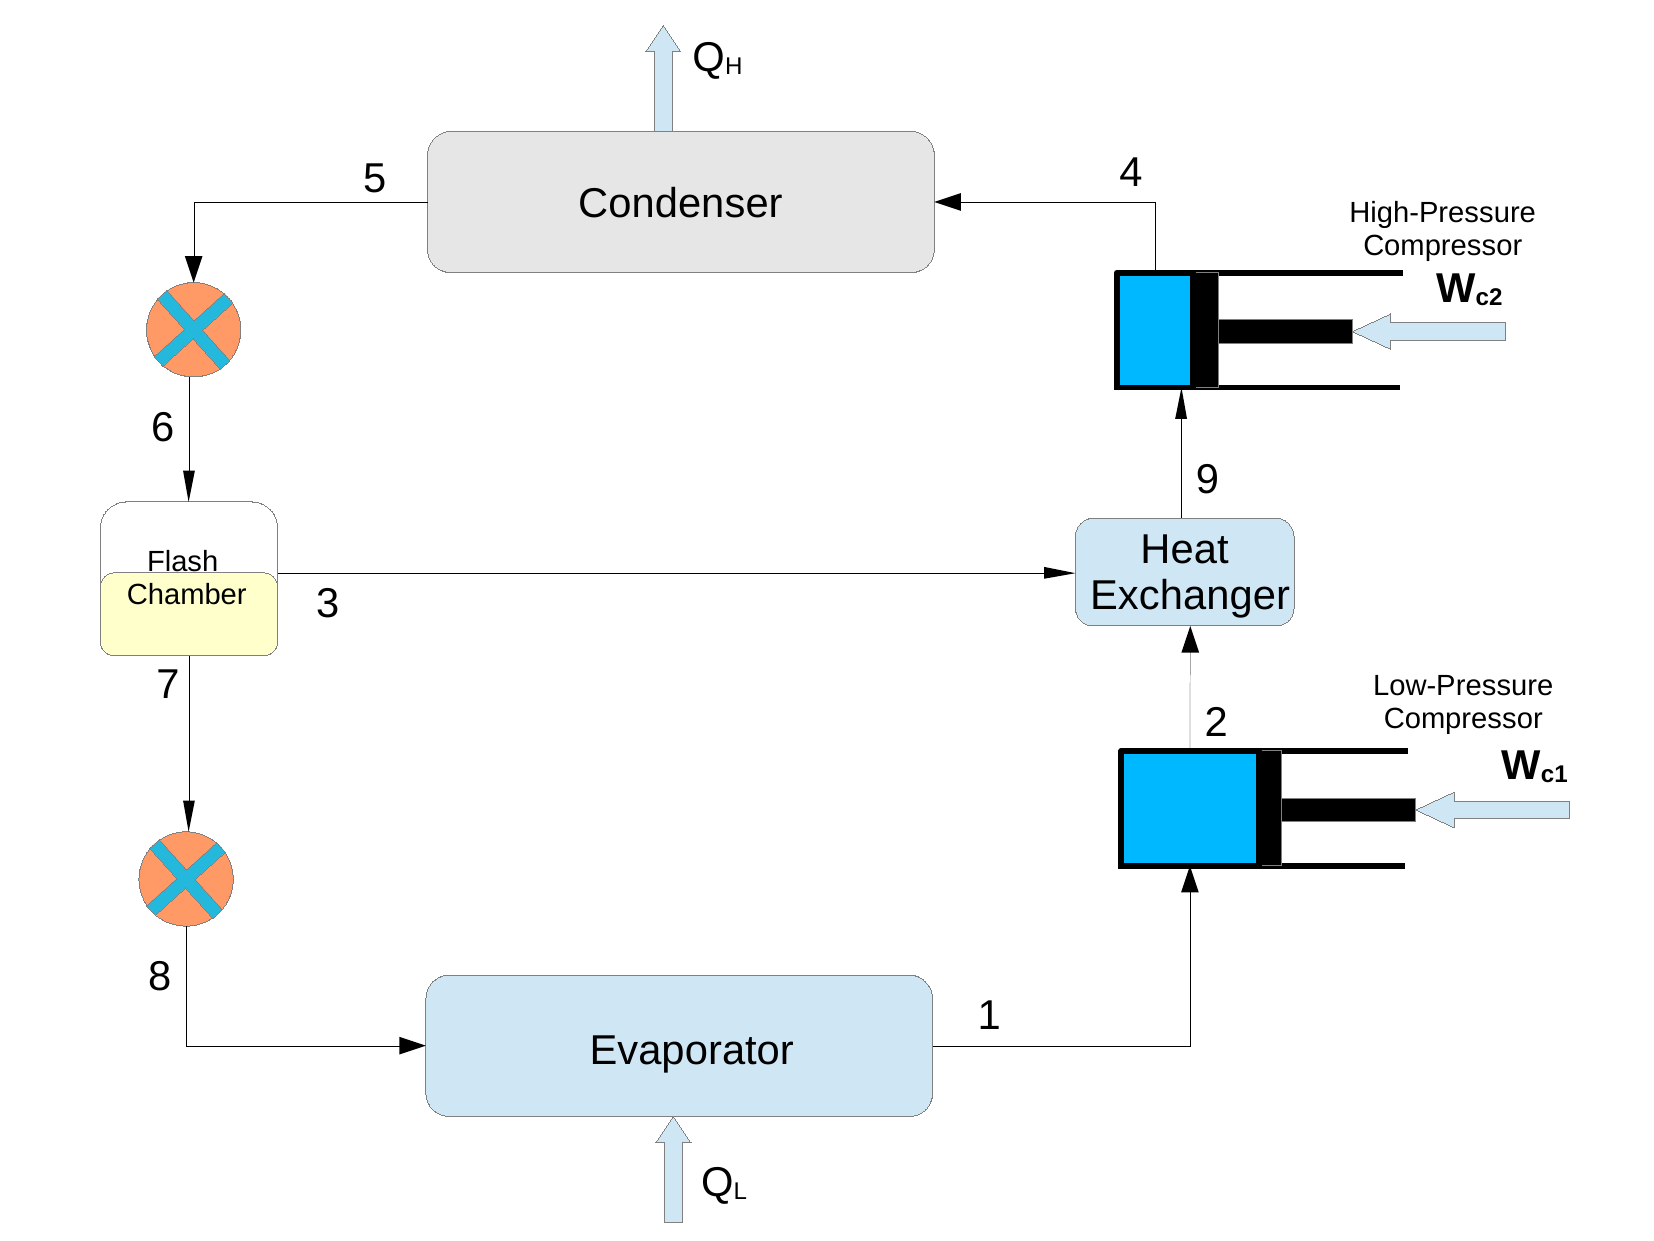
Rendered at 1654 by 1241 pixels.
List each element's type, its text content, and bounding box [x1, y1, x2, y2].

text_box Evaporator [574, 1019, 810, 1081]
text_box 1 [962, 984, 1016, 1046]
text_box [425, 975, 933, 1223]
text_box Low-Pressure Compressor [1358, 661, 1569, 742]
text_box [1195, 272, 1506, 388]
text_box 4 [1104, 141, 1158, 204]
text_box 9 [1182, 448, 1234, 511]
text_box High-Pressure Compressor [1334, 188, 1560, 270]
text_box QL [686, 1151, 786, 1227]
text_box [100, 501, 278, 656]
text_box [427, 25, 935, 273]
text_box 8 [133, 945, 187, 1007]
text_box 2 [1189, 690, 1241, 753]
text_box QH [677, 26, 776, 102]
text_box 7 [141, 656, 189, 715]
text_box Wc2 [1421, 270, 1530, 333]
text_box Flash Chamber [112, 537, 263, 618]
text_box Condenser [563, 172, 823, 234]
text_box [1121, 750, 1570, 866]
text_box 6 [136, 396, 189, 458]
text_box [138, 831, 234, 927]
text_box [146, 282, 241, 377]
text_box 5 [348, 147, 402, 209]
text_box 7 [190, 656, 195, 715]
text_box Heat Exchanger [1075, 518, 1306, 626]
text_box 3 [301, 574, 355, 635]
text_box [1116, 272, 1193, 388]
text_box Wc1 [1486, 733, 1595, 810]
